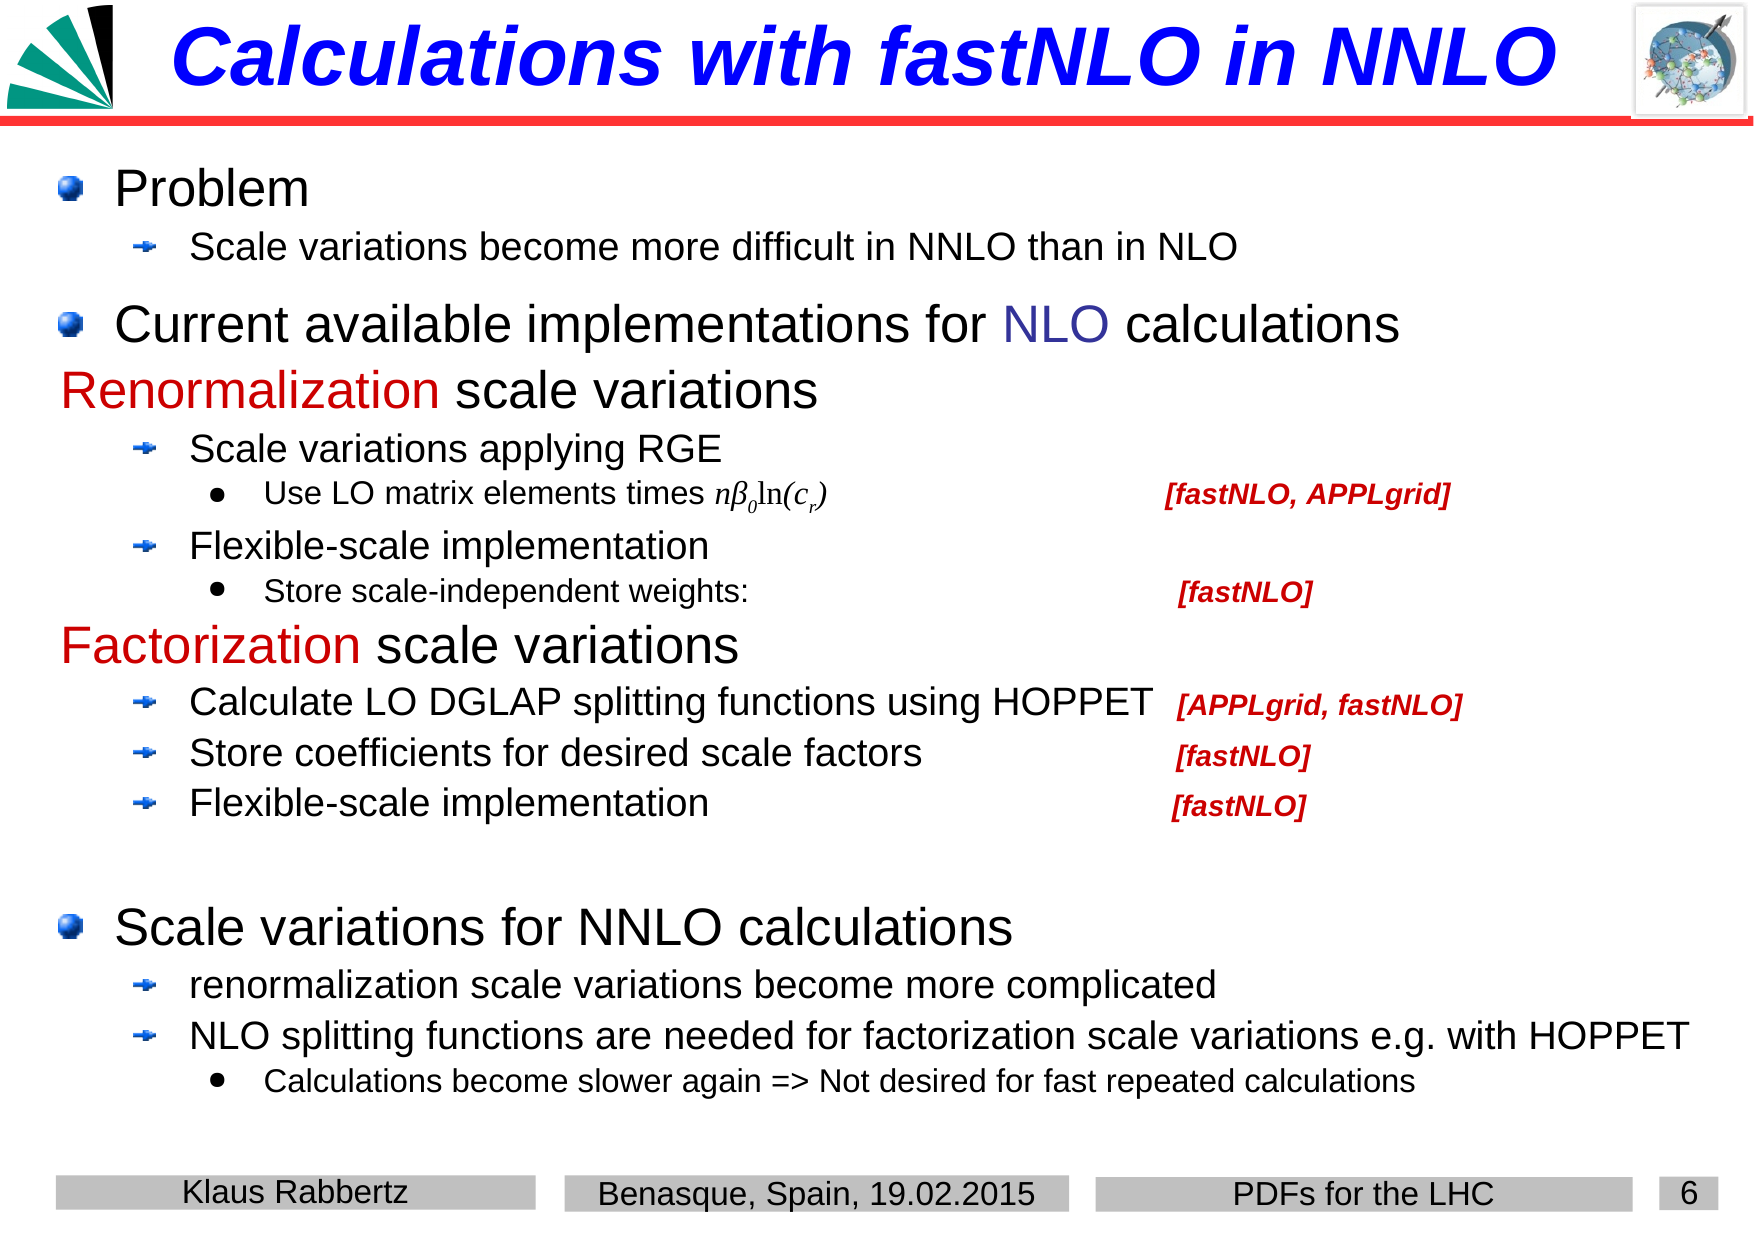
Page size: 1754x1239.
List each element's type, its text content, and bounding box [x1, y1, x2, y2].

list Problem Scale variations become more difficult in NNLO than in NLO Current available implementations for NLO calculations Renormalization scale variations Scale variations applying RGE Use LO matrix elements times nβ0ln(cr) [fastNLO, APPLgrid] Flexible-scale implementation Store scale-independent weights: [fastNLO] Factorization scale variations Calculate LO DGLAP splitting functions using HOPPET [APPLgrid, fastNLO] Store coefficients for desired scale factors [fastNLO] Flexible-scale implementation [fastNLO] Scale variations for NNLO calculations renormalization scale variations become more complicated NLO splitting functions are needed for factorization scale variations e.g. with HOPPET Calculations become slower again => Not desired for fast repeated calculations [34, 151, 1719, 1121]
title Calculations with fastNLO in NNLO [123, 0, 1606, 114]
picture [1631, 2, 1748, 119]
picture [7, 5, 113, 110]
